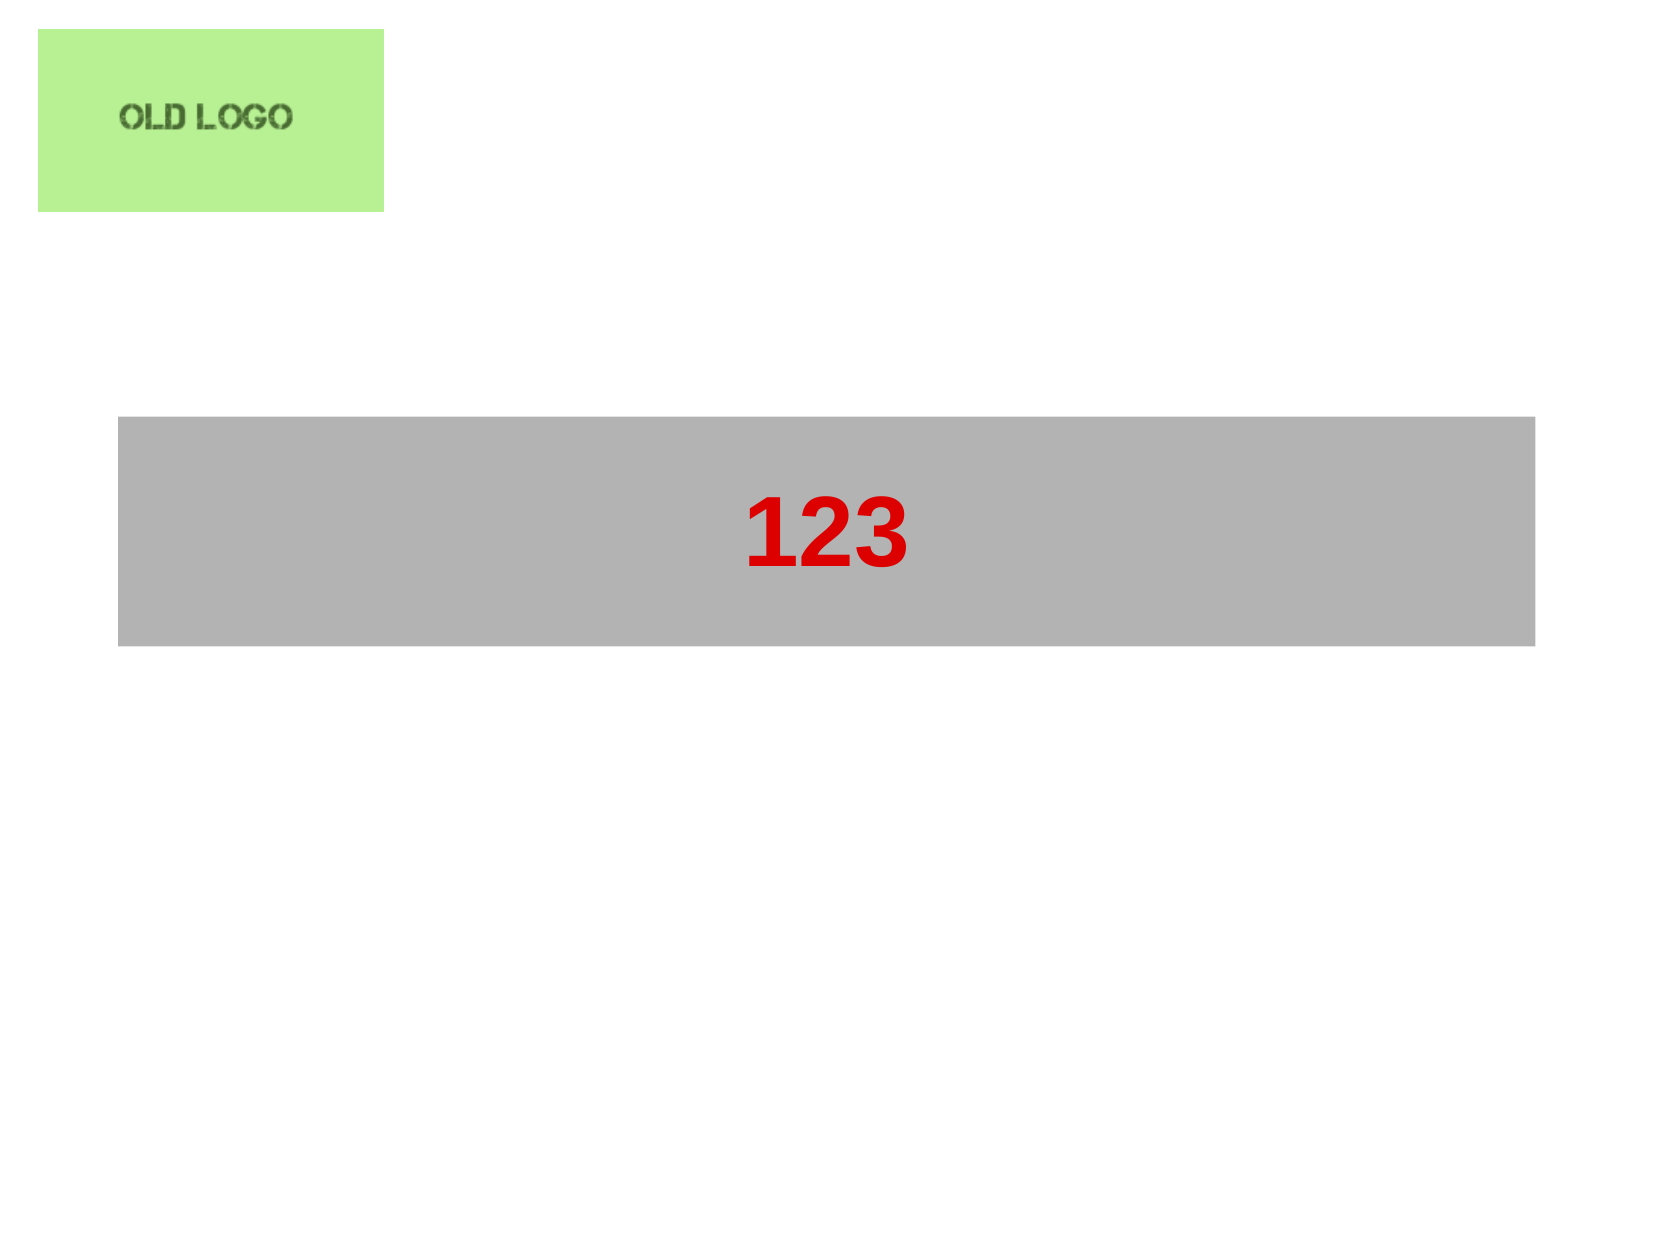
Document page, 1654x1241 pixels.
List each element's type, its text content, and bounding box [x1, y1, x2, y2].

text_box 123 [118, 416, 1536, 647]
picture [38, 29, 384, 212]
